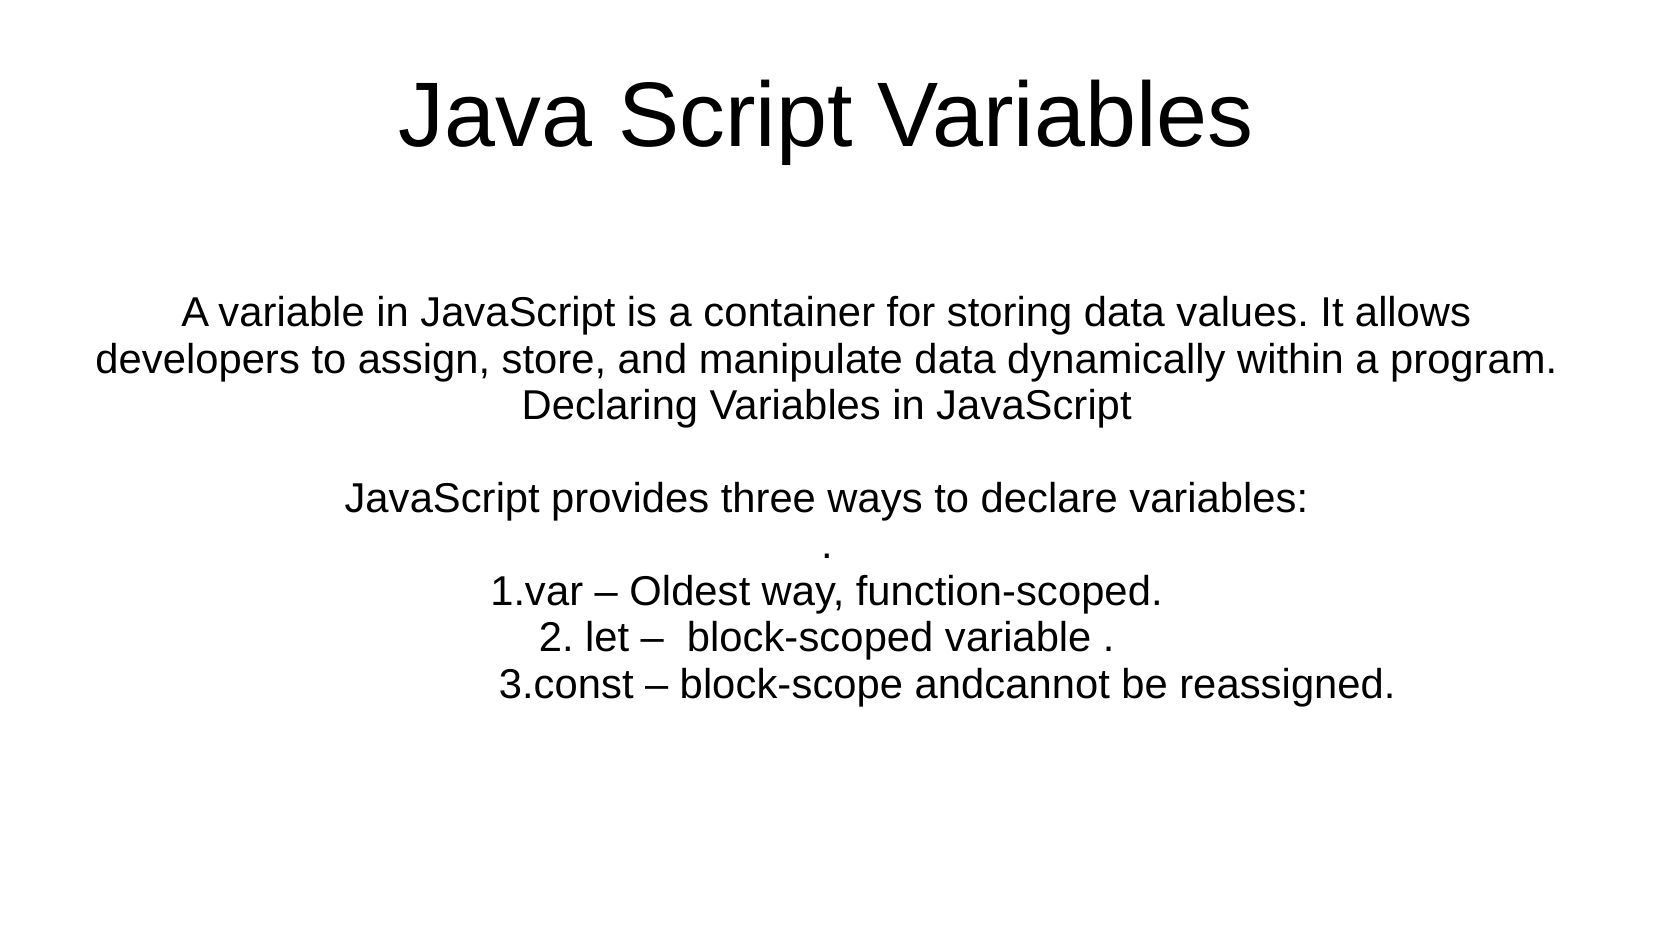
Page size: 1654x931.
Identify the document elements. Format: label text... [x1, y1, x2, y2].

subtitle A variable in JavaScript is a container for storing data values. It allows developers to assign, store, and manipulate data dynamically within a program. Declaring Variables in JavaScript JavaScript provides three ways to declare variables: . 1.var – Oldest way, function-scoped. 2. let – block-scoped variable . 3.const – block-scope andcannot be reassigned. [82, 228, 1571, 768]
title Java Script Variables [82, 37, 1571, 193]
